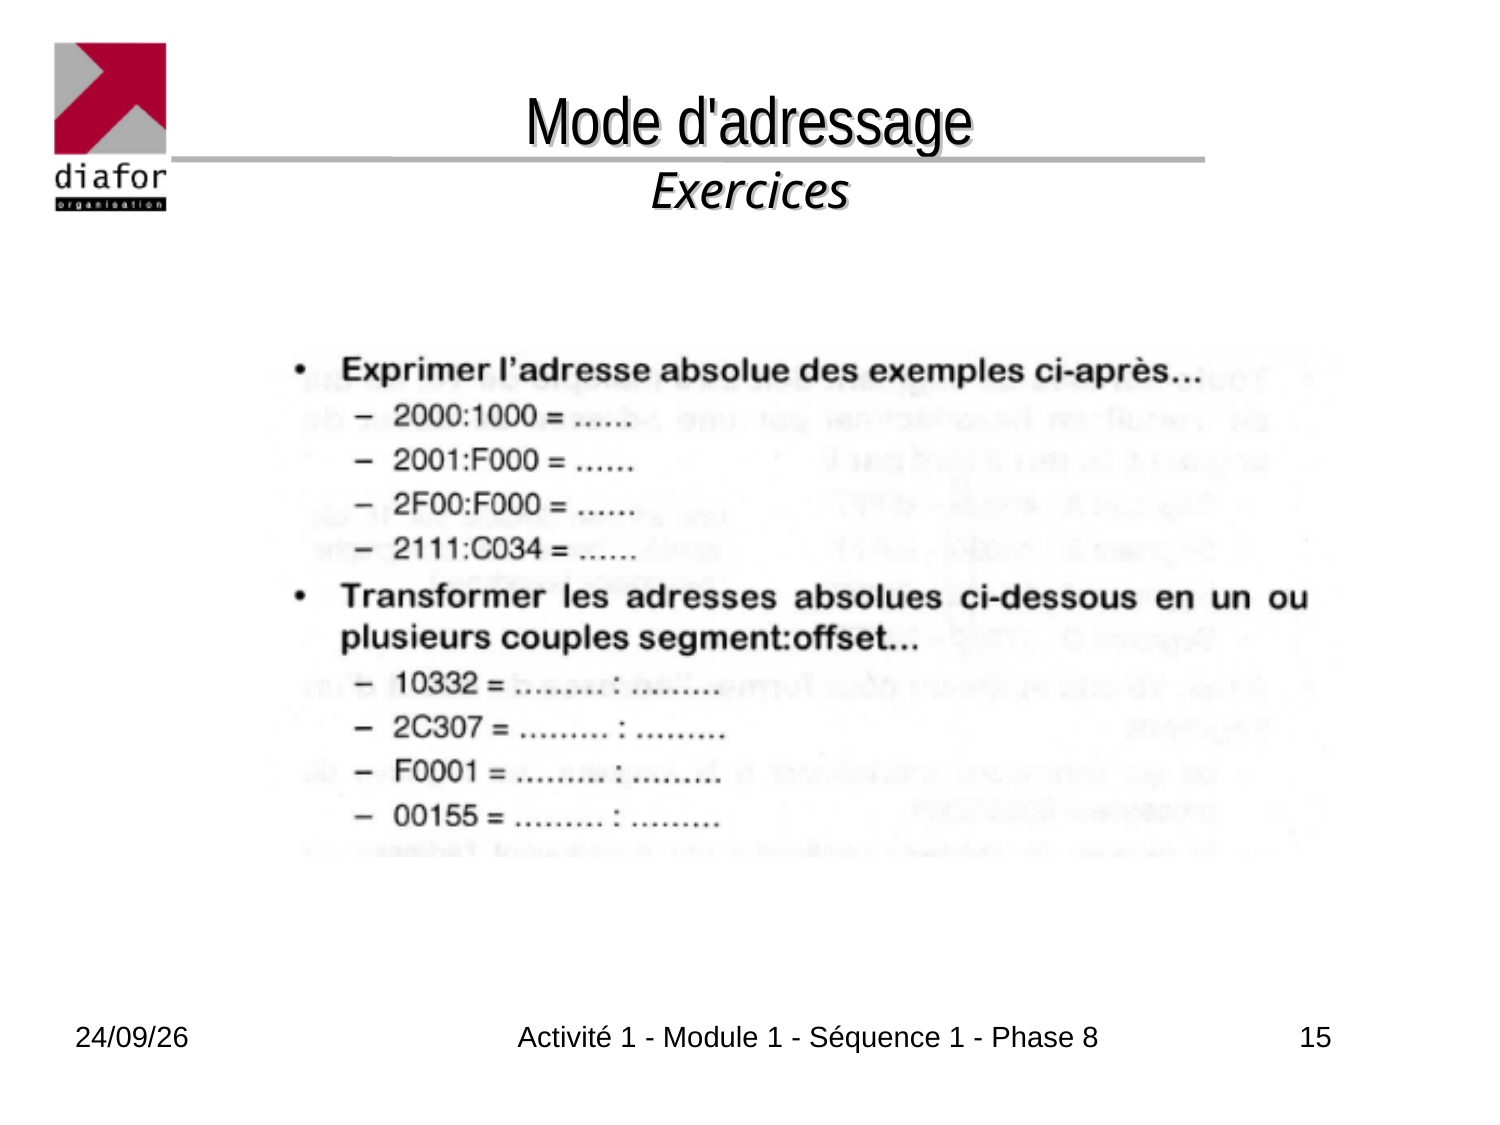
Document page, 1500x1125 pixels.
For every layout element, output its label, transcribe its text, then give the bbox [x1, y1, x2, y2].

text_box [1299, 1024, 1419, 1096]
text_box Activité 1 - Module 1 - Séquence 1 - Phase 8 [324, 1024, 1293, 1096]
text_box [75, 1024, 320, 1096]
picture [265, 349, 1343, 857]
title Mode d'adressage Exercices [75, 45, 1426, 250]
